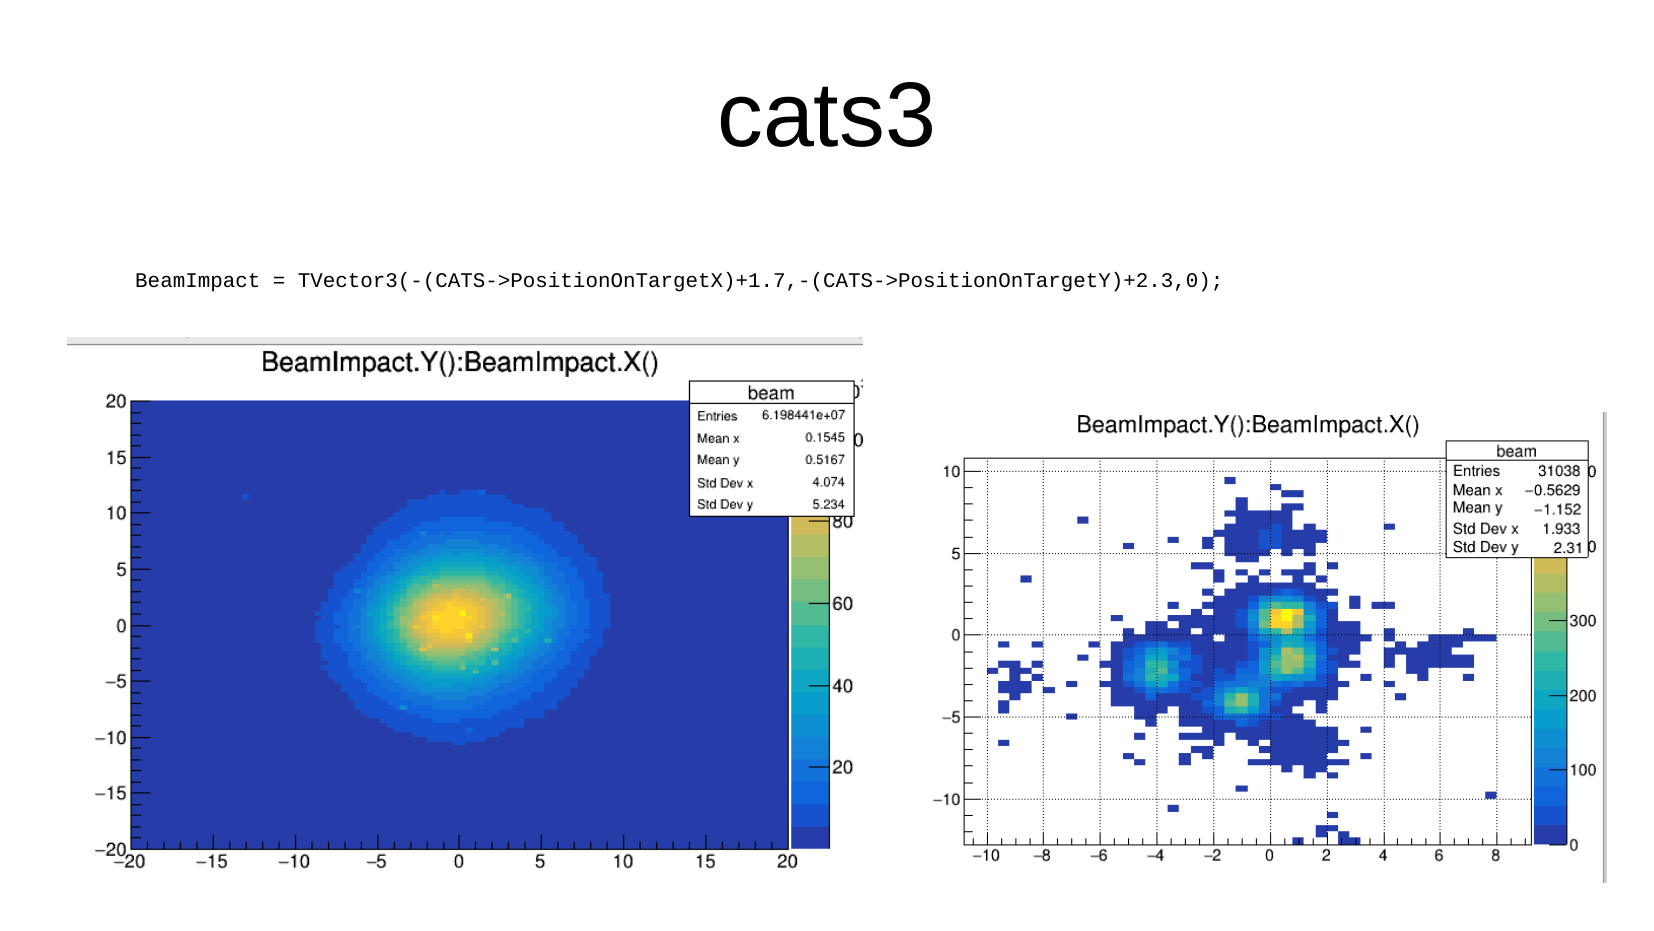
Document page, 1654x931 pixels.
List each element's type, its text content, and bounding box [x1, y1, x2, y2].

picture [920, 412, 1607, 883]
text_box BeamImpact = TVector3(-(CATS->PositionOnTargetX)+1.7,-(CATS->PositionOnTargetY)+2.3,0); [107, 262, 1238, 301]
picture [67, 337, 863, 883]
title cats3 [82, 37, 1571, 193]
